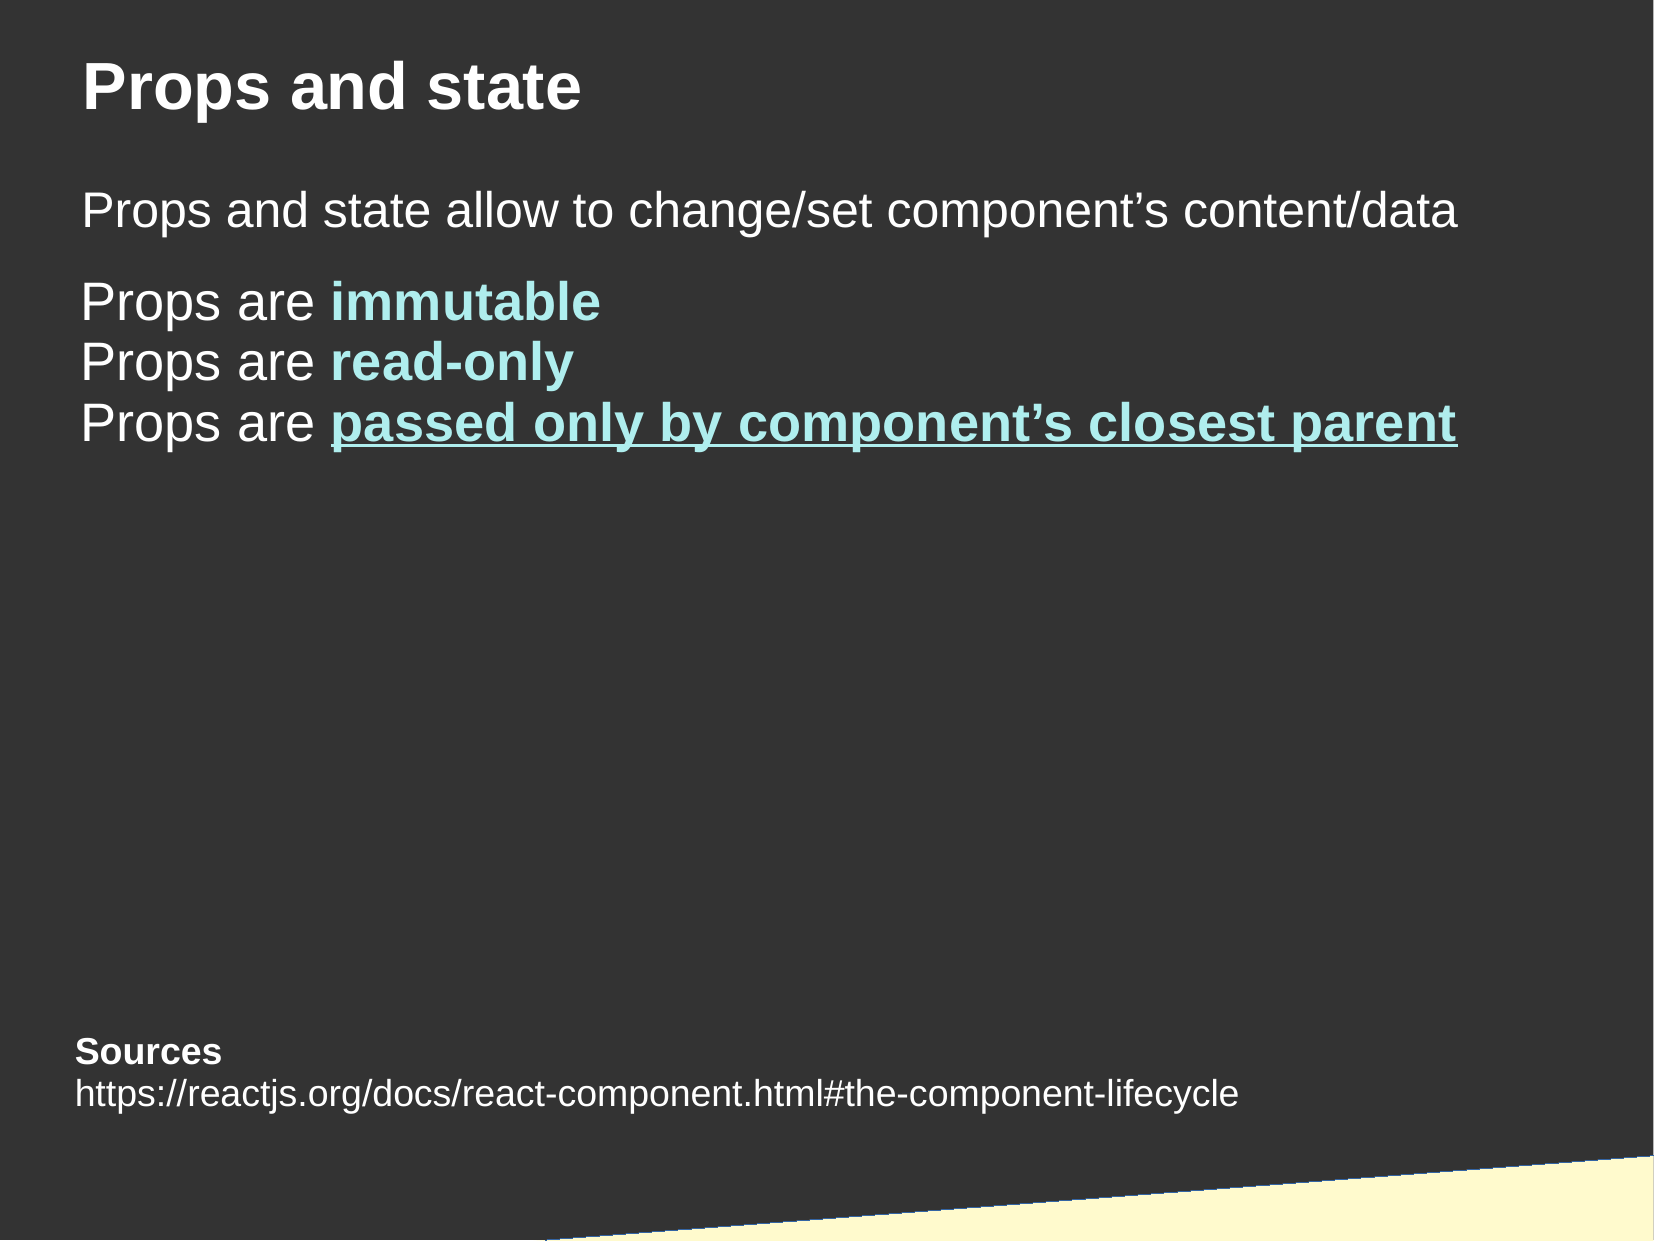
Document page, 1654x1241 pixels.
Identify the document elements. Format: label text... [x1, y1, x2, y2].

title Props are immutable Props are read-only Props are passed only by component’s closest parent [80, 271, 1653, 738]
text_box [533, 1155, 1654, 1241]
title Props and state allow to change/set component’s content/data [81, 182, 1546, 271]
text_box Sources https://reactjs.org/docs/react-component.html#the-component-lifecycle [60, 1023, 1546, 1241]
title Props and state [82, 49, 1571, 257]
